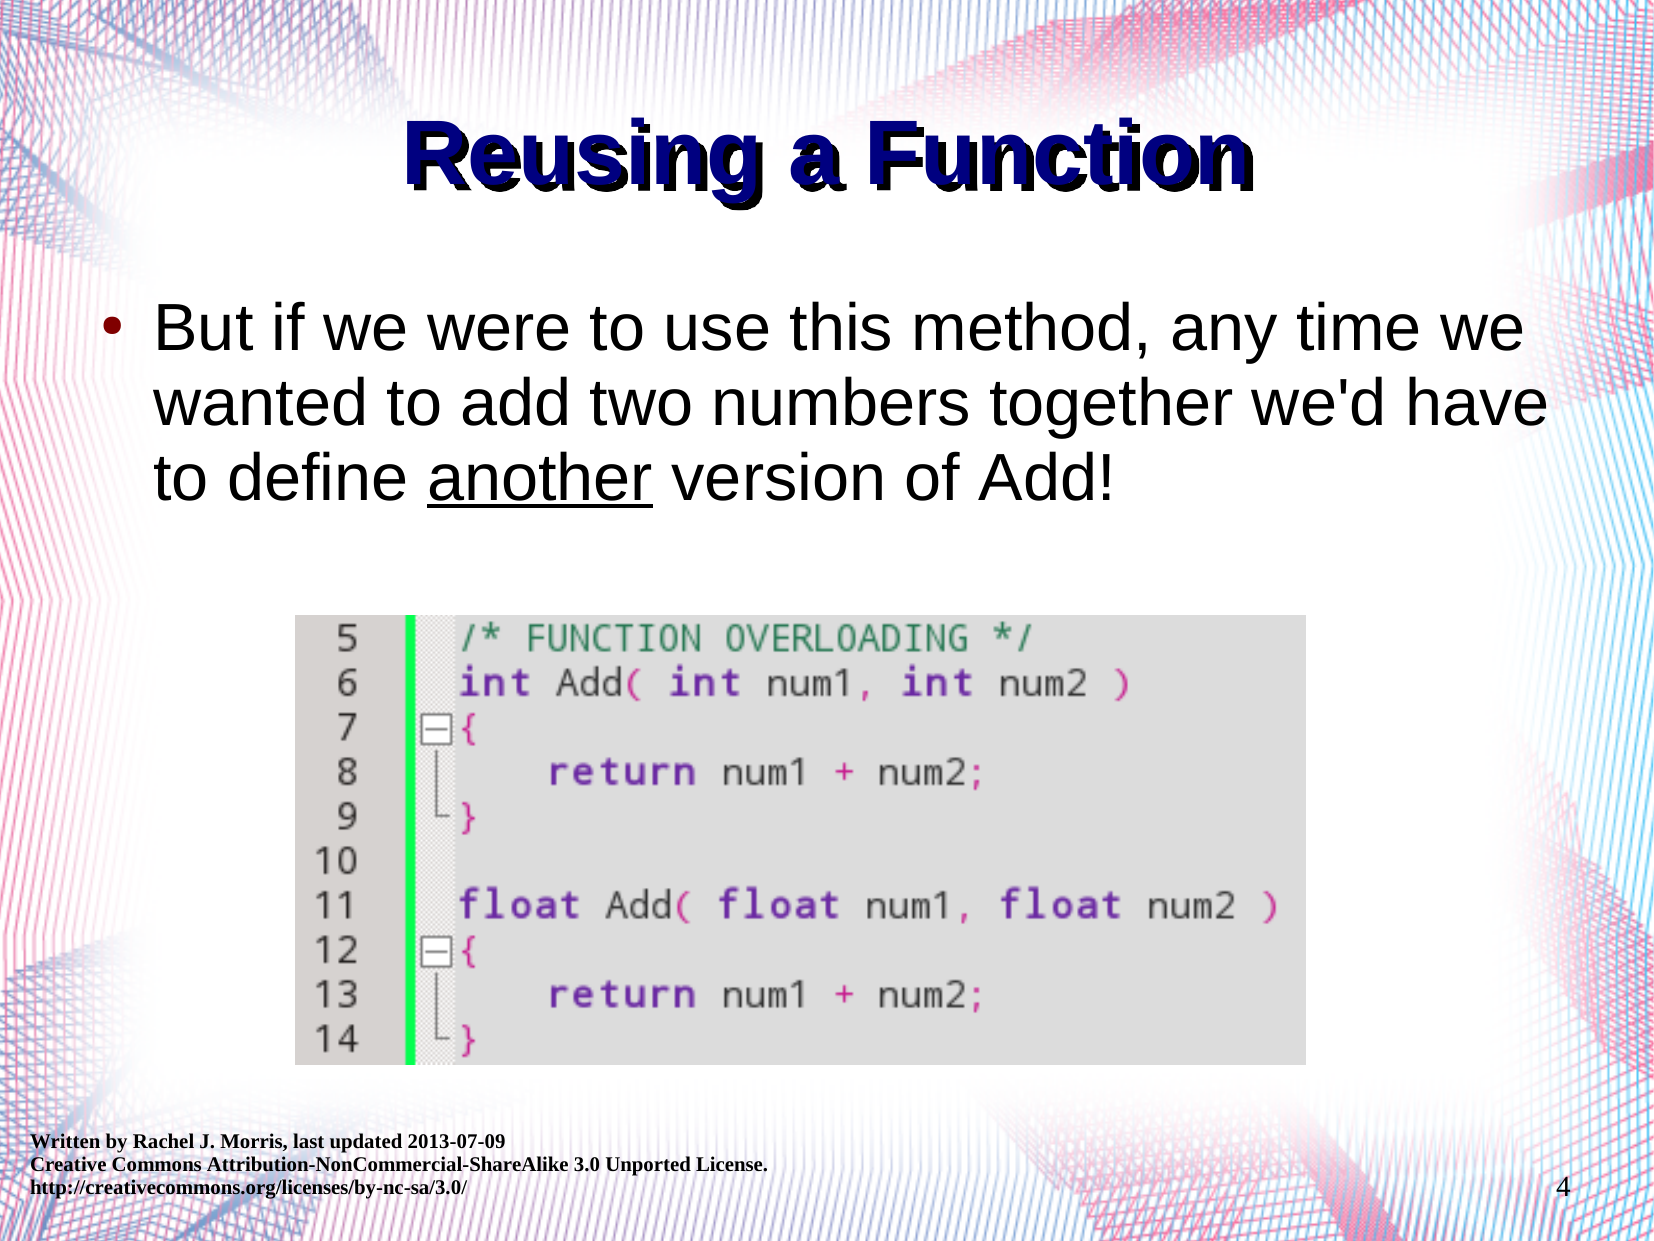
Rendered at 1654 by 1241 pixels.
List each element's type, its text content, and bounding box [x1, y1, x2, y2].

title Reusing a Function [82, 49, 1571, 257]
list But if we were to use this method, any time we wanted to add two numbers together we'd have to define another version of Add! [82, 290, 1571, 1010]
picture [0, 0, 1654, 1241]
